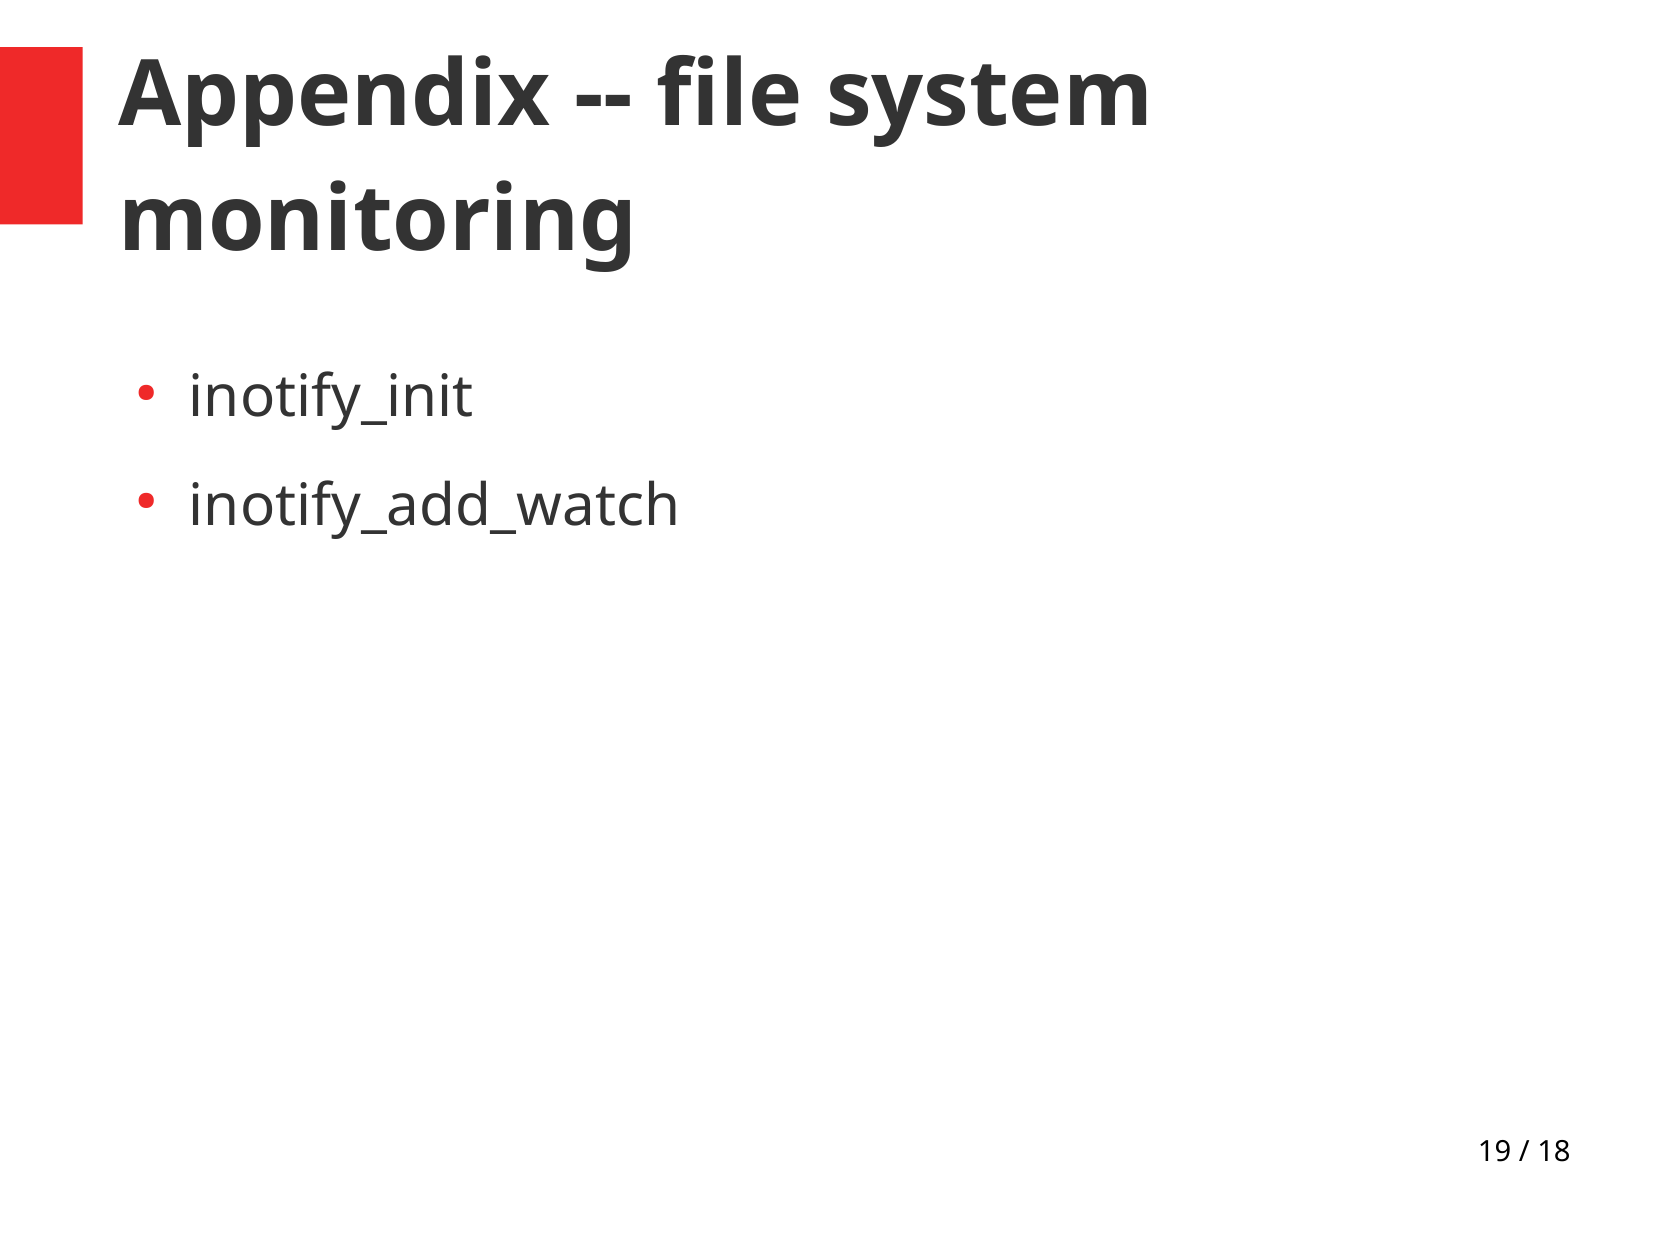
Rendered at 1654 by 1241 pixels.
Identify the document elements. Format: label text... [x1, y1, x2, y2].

title Appendix -- file system monitoring [118, 17, 1571, 289]
list inotify_init inotify_add_watch [118, 354, 1536, 1074]
